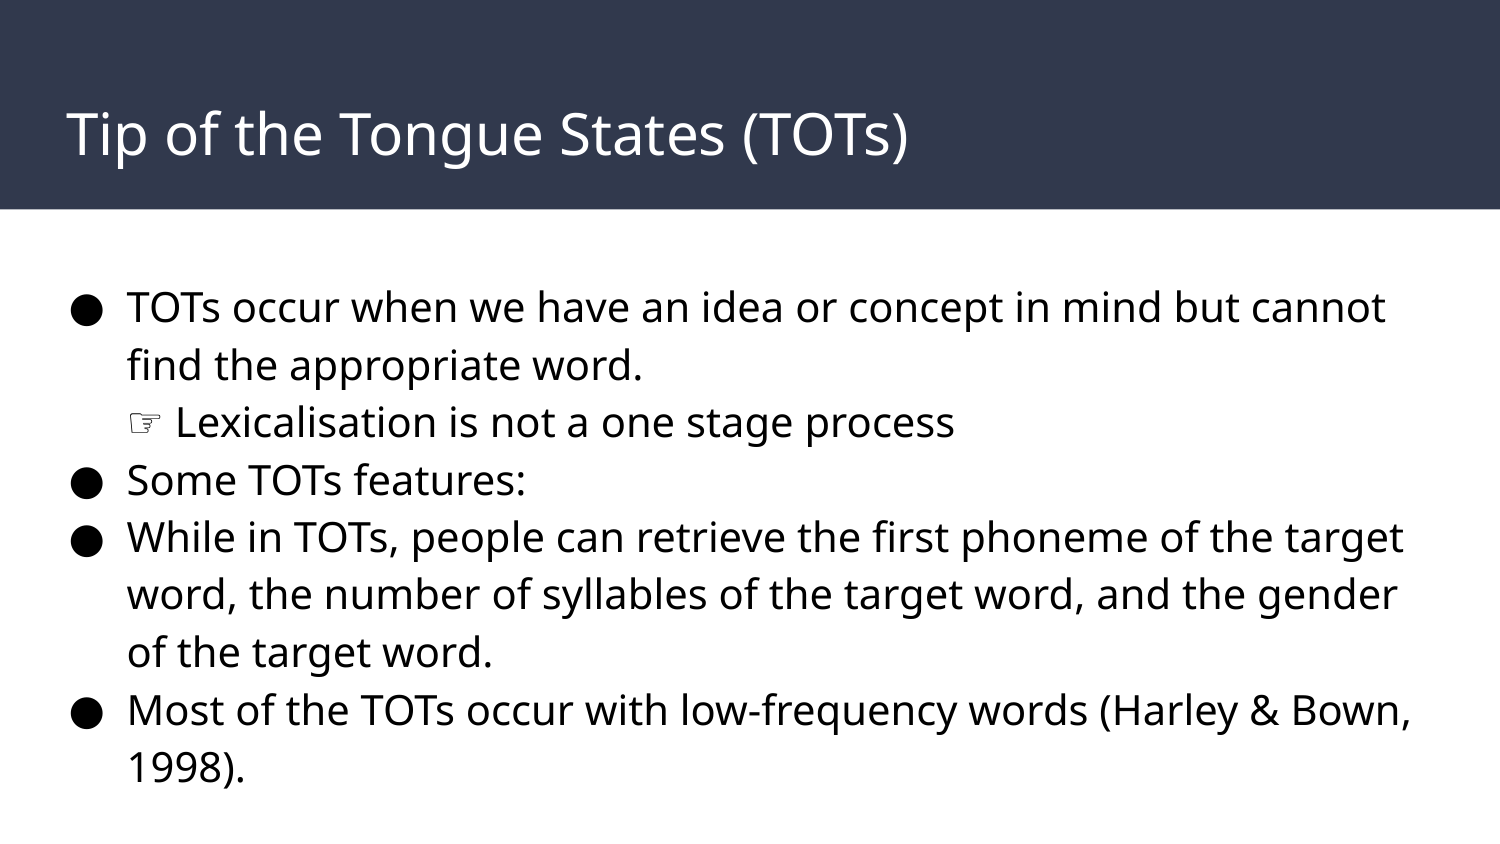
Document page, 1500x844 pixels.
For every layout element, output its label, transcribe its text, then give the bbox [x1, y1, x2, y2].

title Tip of the Tongue States (TOTs) [51, 82, 1449, 185]
text_box TOTs occur when we have an idea or concept in mind but cannot find the appropriate word. ☞ Lexicalisation is not a one stage process Some TOTs features: While in TOTs, people can retrieve the first phoneme of the target word, the number of syllables of the target word, and the gender of the target word. Most of the TOTs occur with low-frequency words (Harley & Bown, 1998). [36, 258, 1461, 824]
